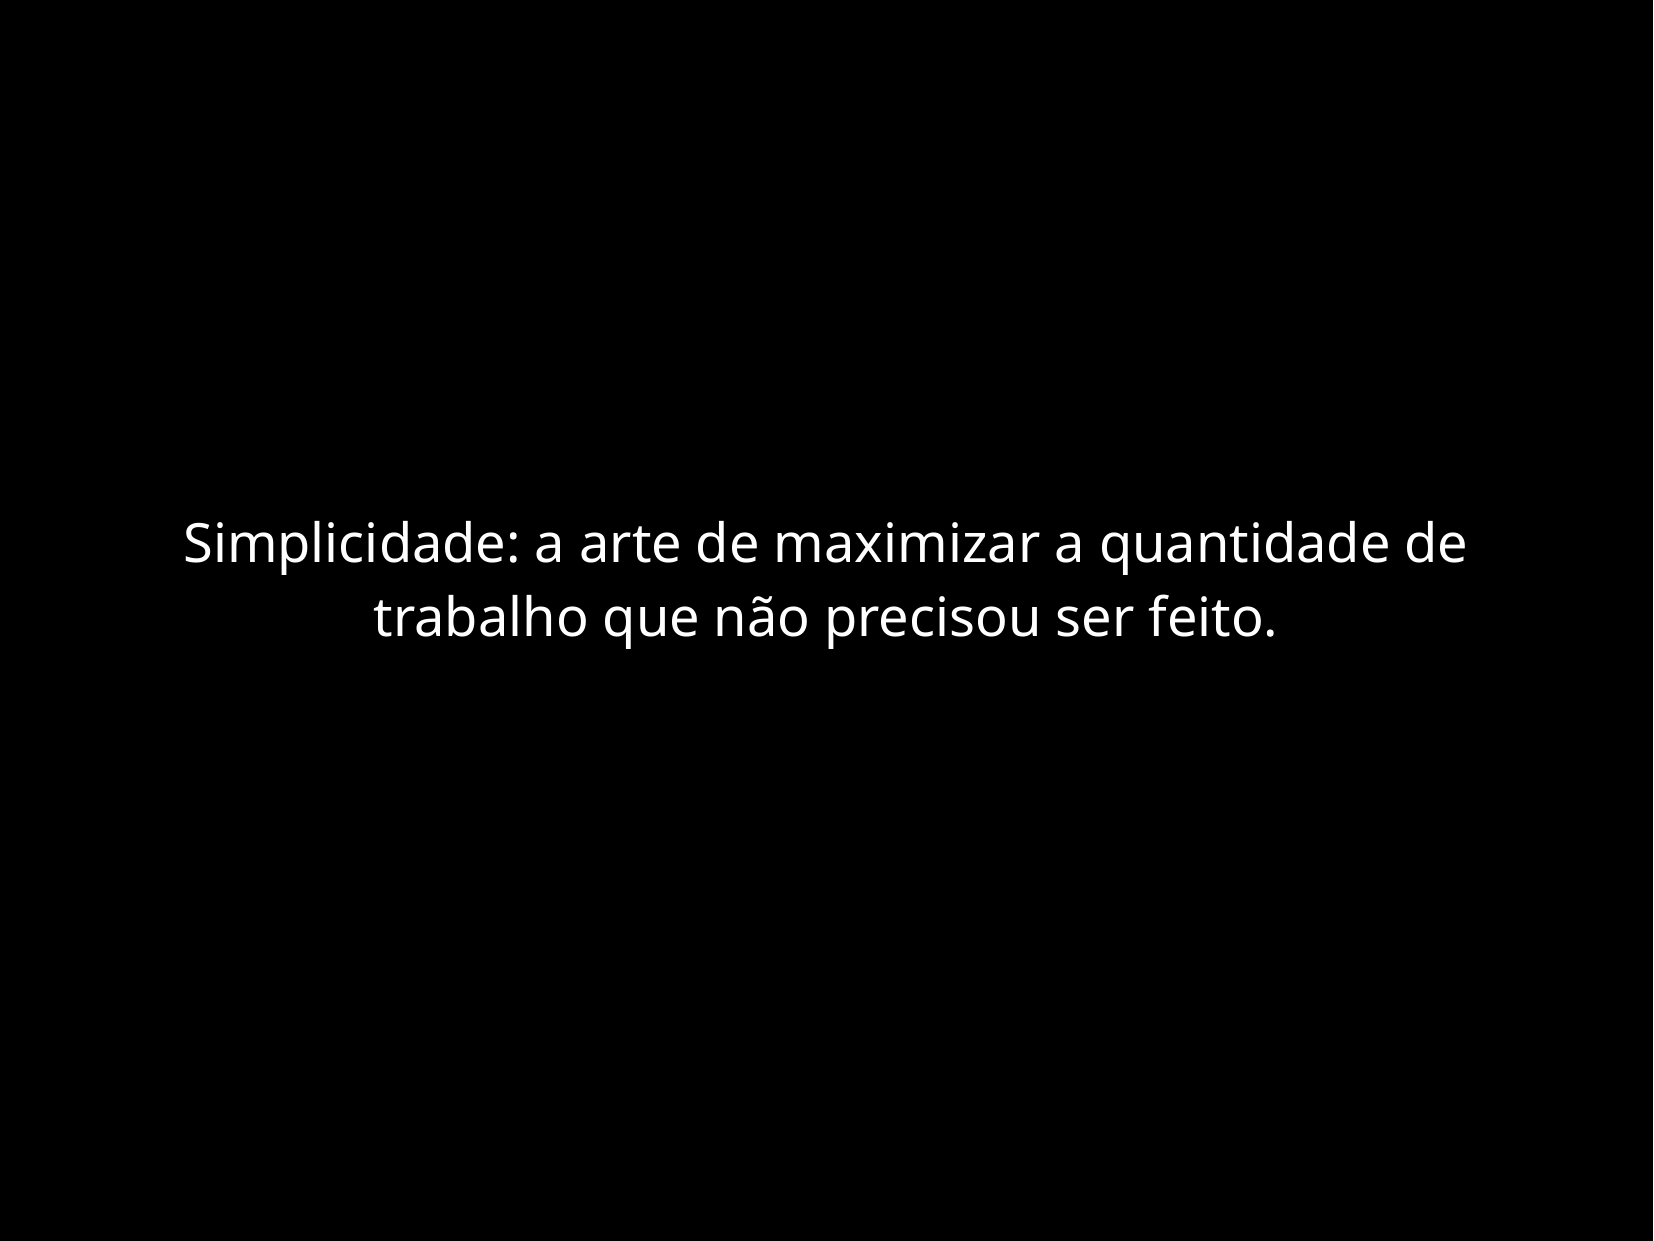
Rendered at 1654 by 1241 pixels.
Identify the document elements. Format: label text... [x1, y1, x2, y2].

text_box Simplicidade: a arte de maximizar a quantidade de trabalho que não precisou ser feito. [82, 56, 1571, 1102]
